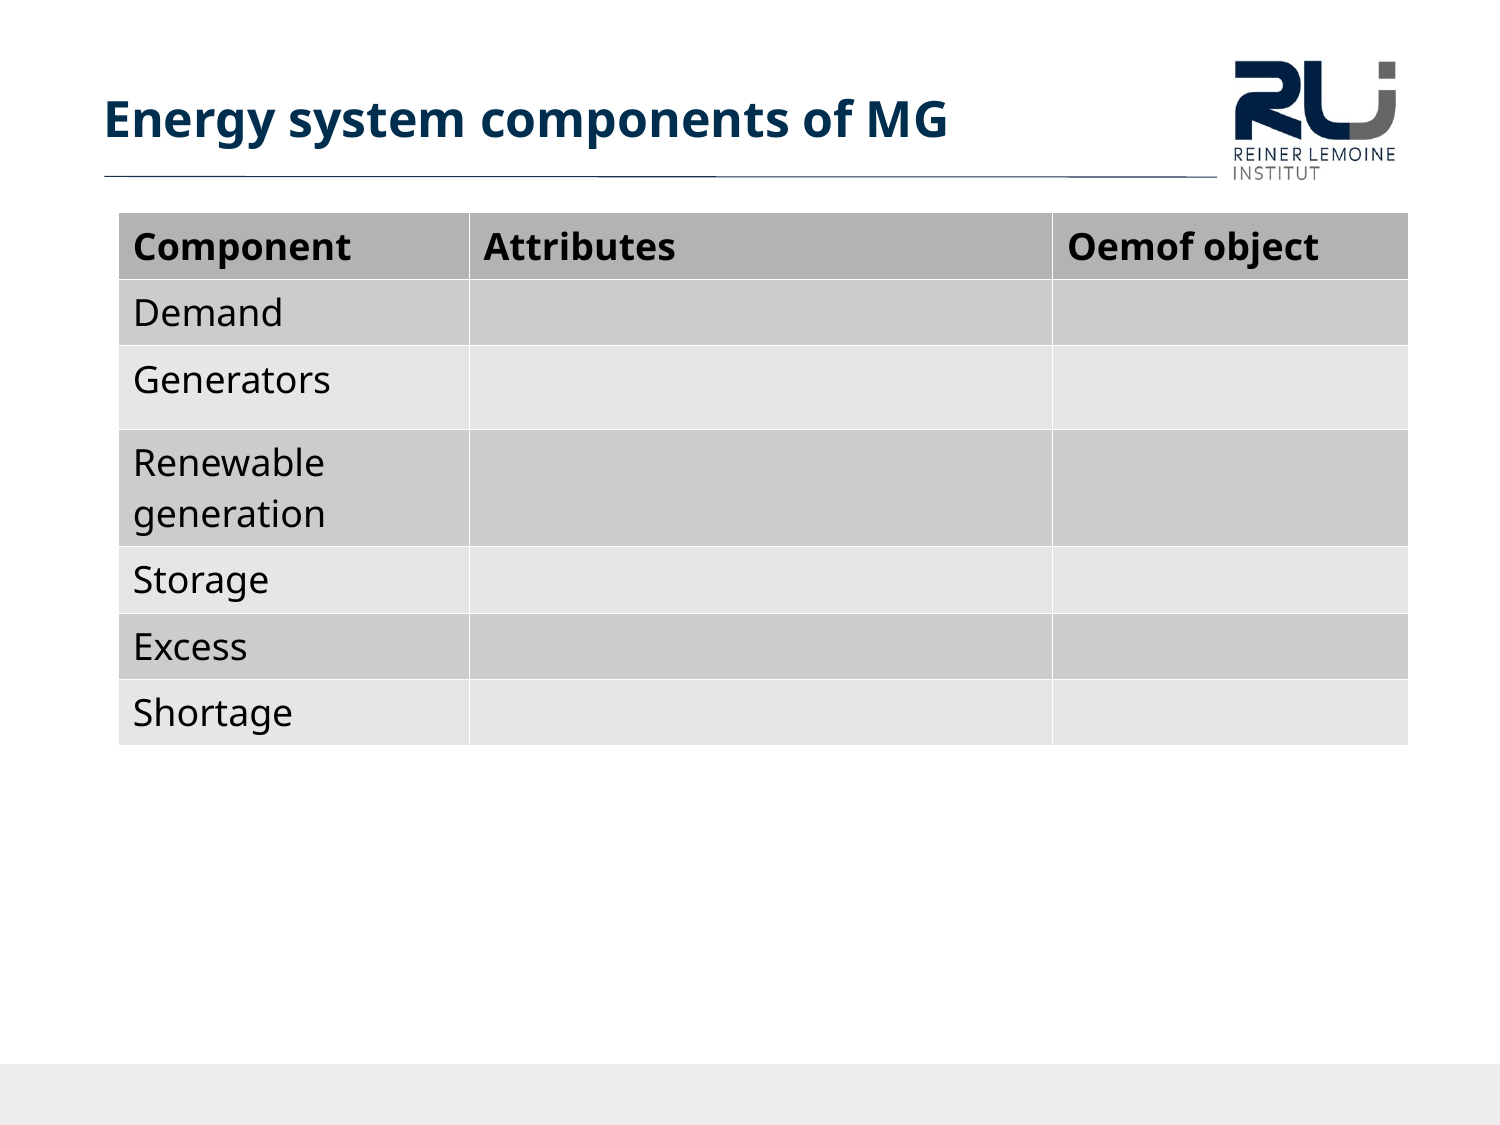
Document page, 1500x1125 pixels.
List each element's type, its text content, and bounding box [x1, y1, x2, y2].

table_cell [470, 280, 1052, 345]
table_cell Generators [119, 346, 469, 429]
table_cell [1053, 280, 1408, 345]
table_cell Shortage [119, 680, 469, 745]
table_header Component [119, 213, 469, 279]
table_cell [470, 547, 1052, 613]
table_cell [1053, 430, 1408, 546]
table_cell [470, 614, 1052, 679]
table_cell [1053, 614, 1408, 679]
table_cell Demand [119, 280, 469, 345]
table_cell [1053, 680, 1408, 745]
table_cell Storage [119, 547, 469, 613]
table_header Oemof object [1053, 213, 1408, 279]
picture [1233, 177, 1397, 181]
text_box Energy system components of MG [103, 57, 1397, 177]
table_cell [470, 430, 1052, 546]
table_cell Excess [119, 614, 469, 679]
table_cell [470, 680, 1052, 745]
table_header Attributes [470, 213, 1052, 279]
table_cell [470, 346, 1052, 429]
table_cell Renewable generation [119, 430, 469, 546]
table_cell [1053, 547, 1408, 613]
table_cell [1053, 346, 1408, 429]
